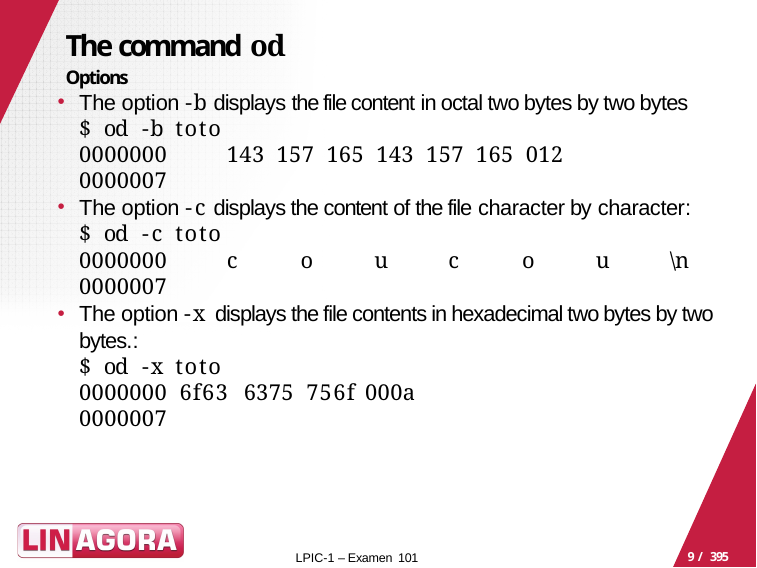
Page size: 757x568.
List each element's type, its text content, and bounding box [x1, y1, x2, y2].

text_box [17, 520, 184, 562]
text_box The command od [63, 26, 697, 65]
text_box Options The option -b displays the file content in octal two bytes by two bytes $ od -b toto 0000000 143 157 165 143 157 165 012 0000007 The option -c displays the content of the file character by character: $ od -c toto 0000000 c o u c o u \n 0000007 The option -x displays the file contents in hexadecimal two bytes by two bytes.: $ od -x toto 0000000 6f63 6375 756f 000a 0000007 [55, 65, 724, 468]
text_box <numéro> / 395 [683, 549, 747, 568]
text_box LPIC-1 – Examen 101 [293, 549, 420, 568]
picture [0, 0, 352, 352]
